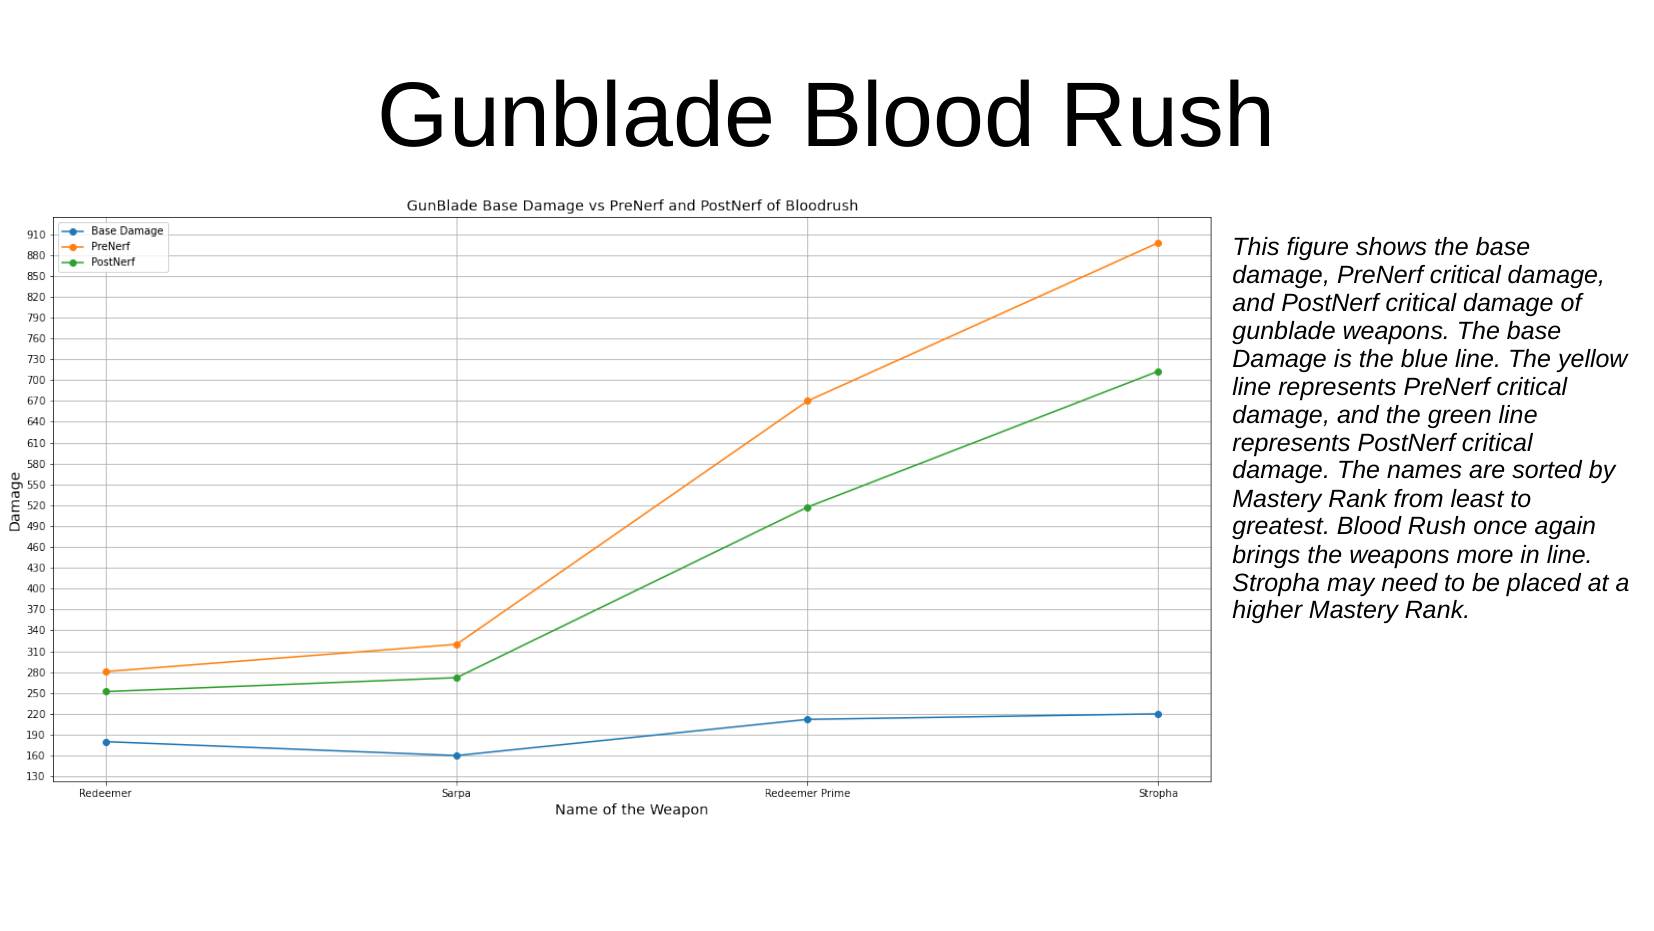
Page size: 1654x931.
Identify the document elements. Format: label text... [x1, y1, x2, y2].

text_box This figure shows the base damage, PreNerf critical damage, and PostNerf critical damage of gunblade weapons. The base Damage is the blue line. The yellow line represents PreNerf critical damage, and the green line represents PostNerf critical damage. The names are sorted by Mastery Rank from least to greatest. Blood Rush once again brings the weapons more in line. Stropha may need to be placed at a higher Mastery Rank. [1217, 225, 1651, 632]
picture [0, 192, 1218, 826]
title Gunblade Blood Rush [82, 37, 1571, 193]
